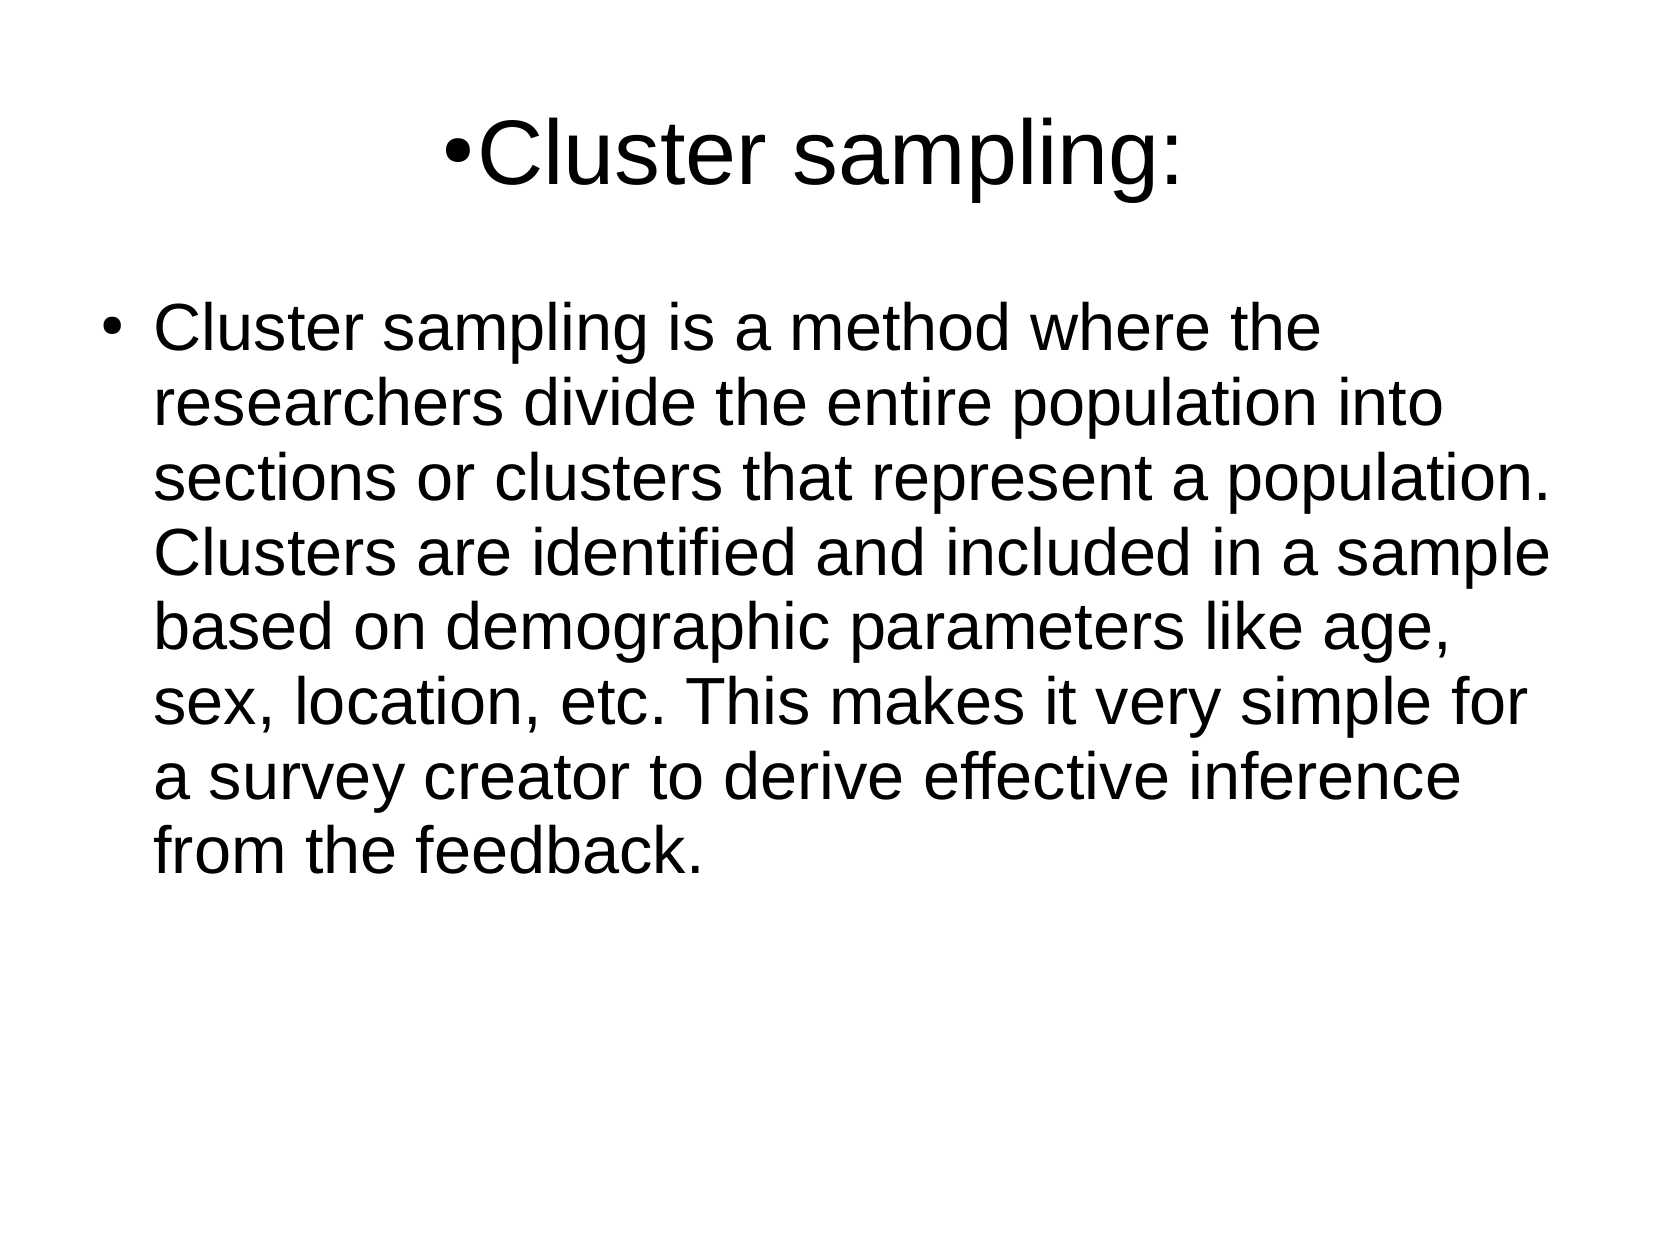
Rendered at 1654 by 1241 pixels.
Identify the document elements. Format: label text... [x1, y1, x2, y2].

list Cluster sampling is a method where the researchers divide the entire population into sections or clusters that represent a population. Clusters are identified and included in a sample based on demographic parameters like age, sex, location, etc. This makes it very simple for a survey creator to derive effective inference from the feedback. [82, 290, 1571, 1010]
title Cluster sampling: [82, 49, 1571, 257]
